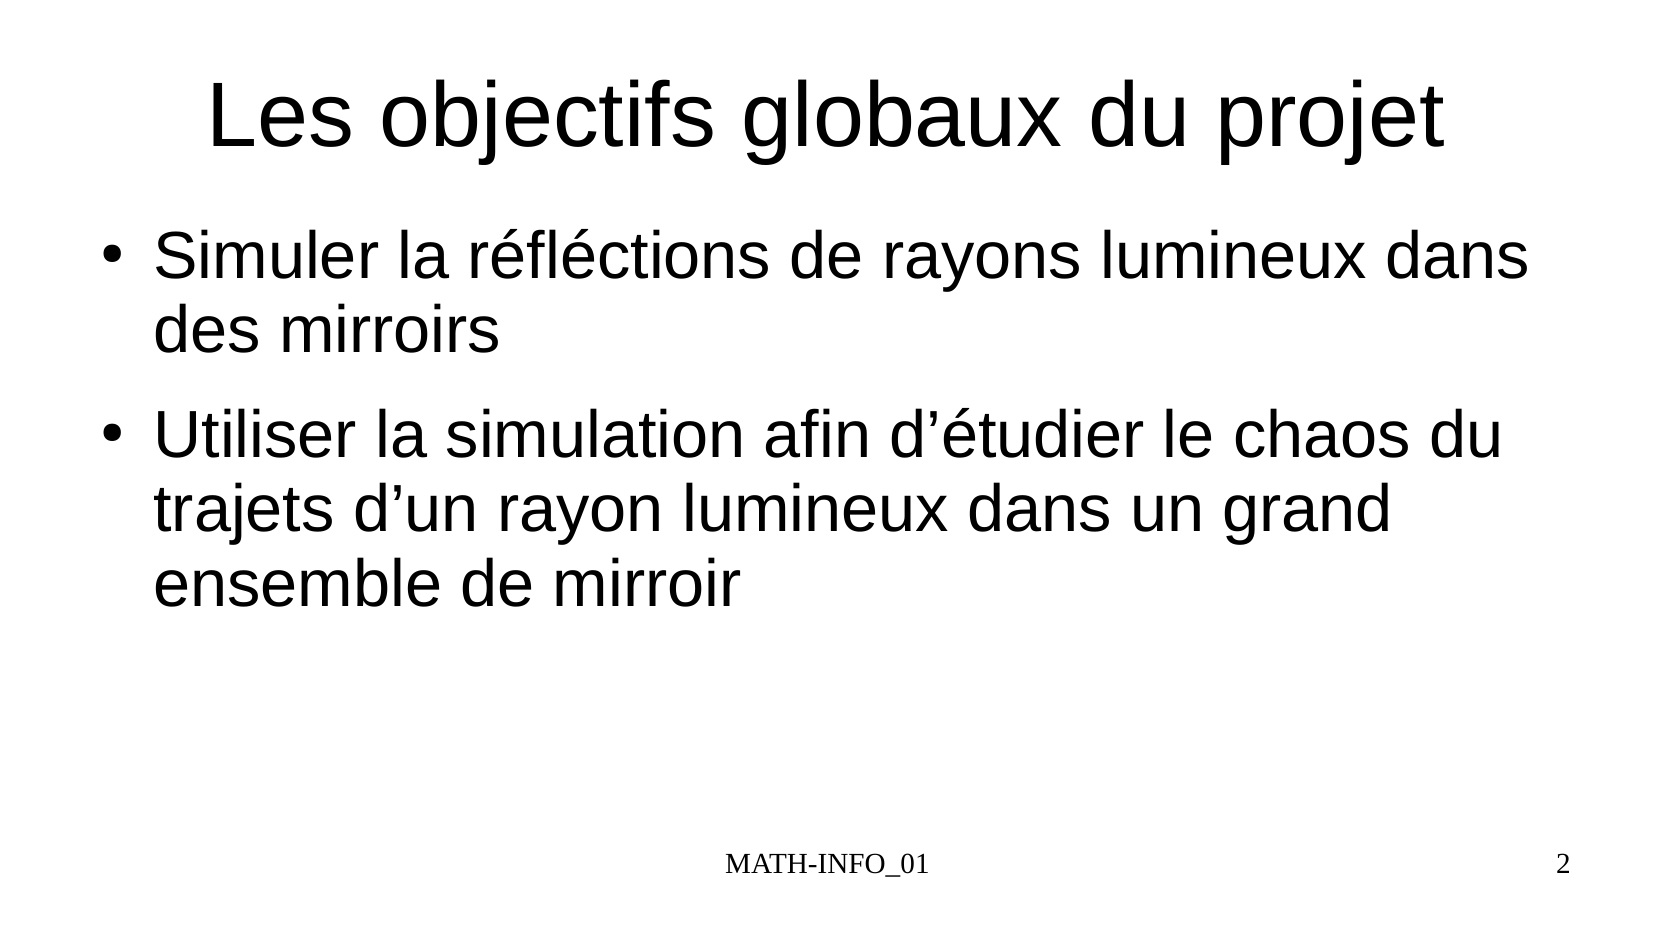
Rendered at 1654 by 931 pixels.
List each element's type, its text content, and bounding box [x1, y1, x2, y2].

title Les objectifs globaux du projet [82, 37, 1571, 193]
list Simuler la réfléctions de rayons lumineux dans des mirroirs Utiliser la simulation afin d’étudier le chaos du trajets d’un rayon lumineux dans un grand ensemble de mirroir [82, 217, 1571, 758]
